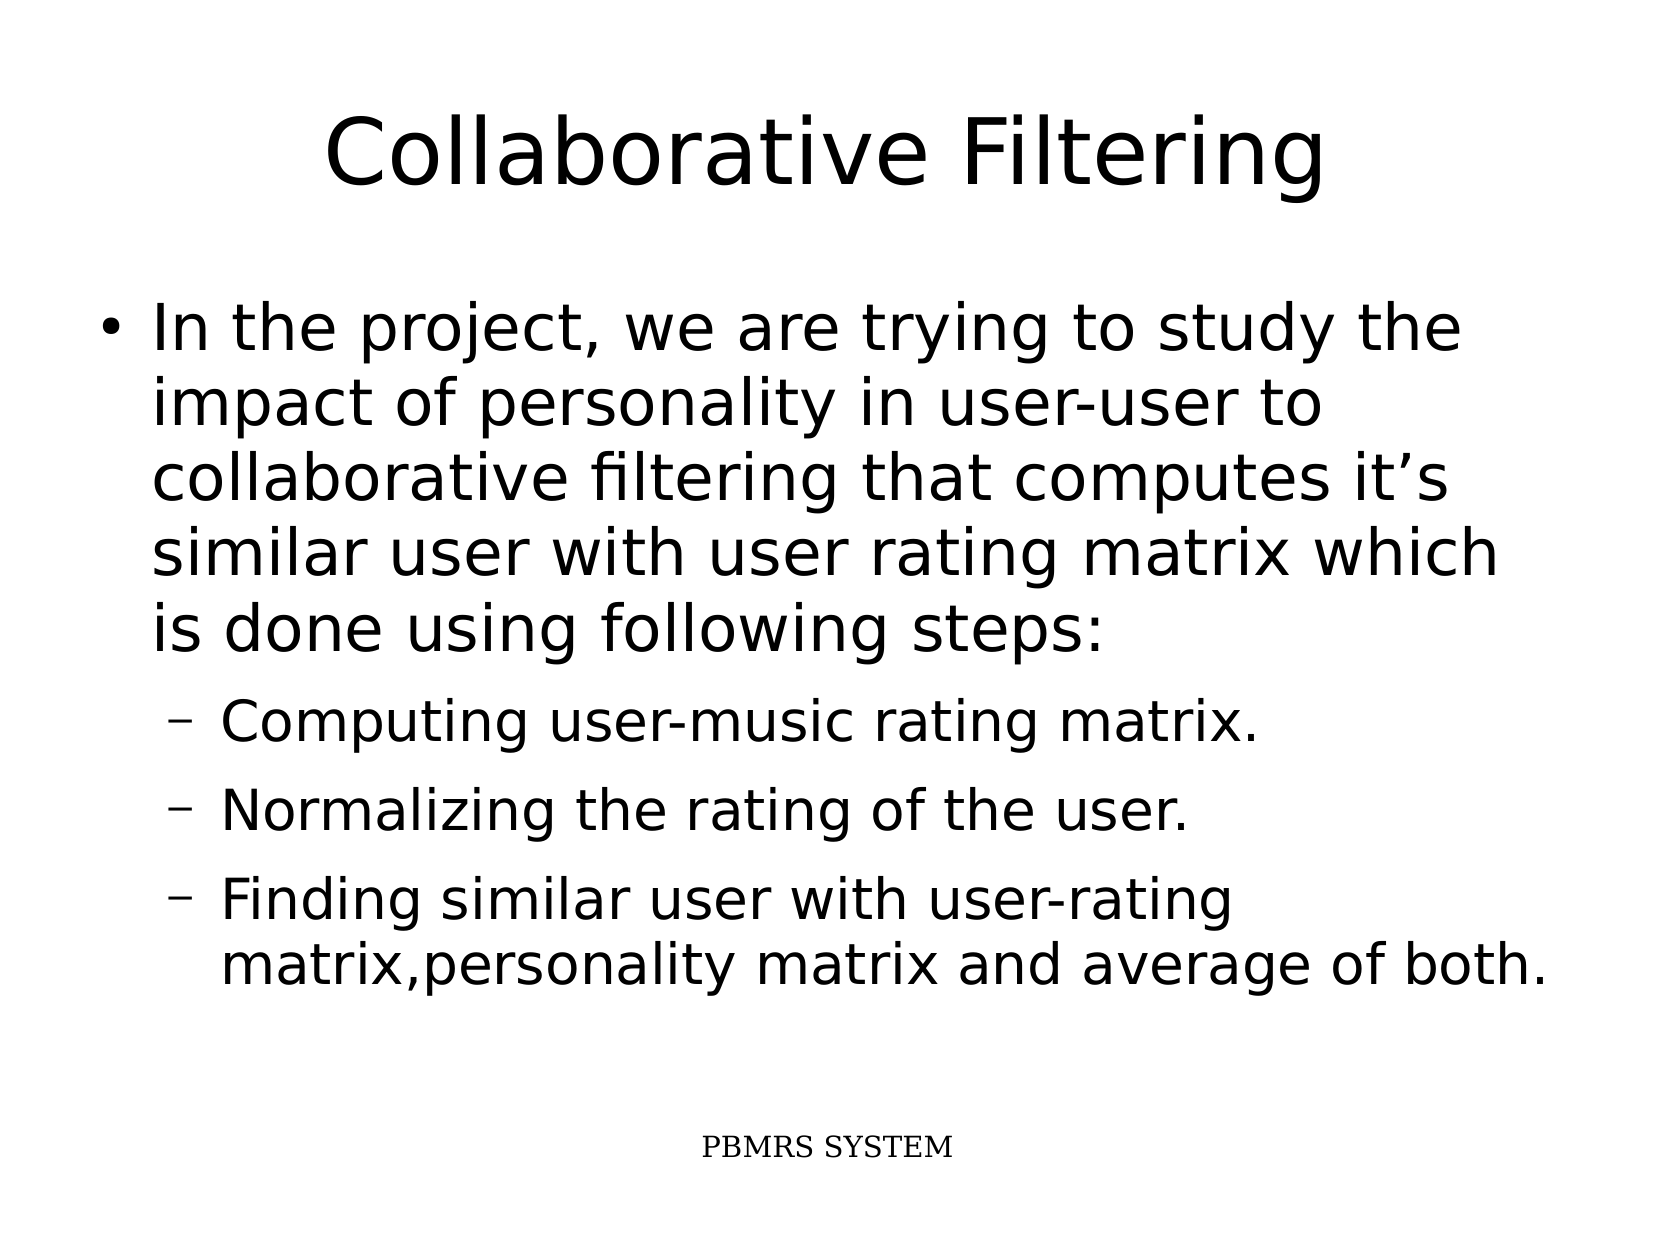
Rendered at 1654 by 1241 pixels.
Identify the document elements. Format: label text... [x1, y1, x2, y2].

title Collaborative Filtering [82, 49, 1571, 257]
list In the project, we are trying to study the impact of personality in user-user to collaborative filtering that computes it’s similar user with user rating matrix which is done using following steps: Computing user-music rating matrix. Normalizing the rating of the user. Finding similar user with user-rating matrix,personality matrix and average of both. [82, 290, 1571, 1010]
